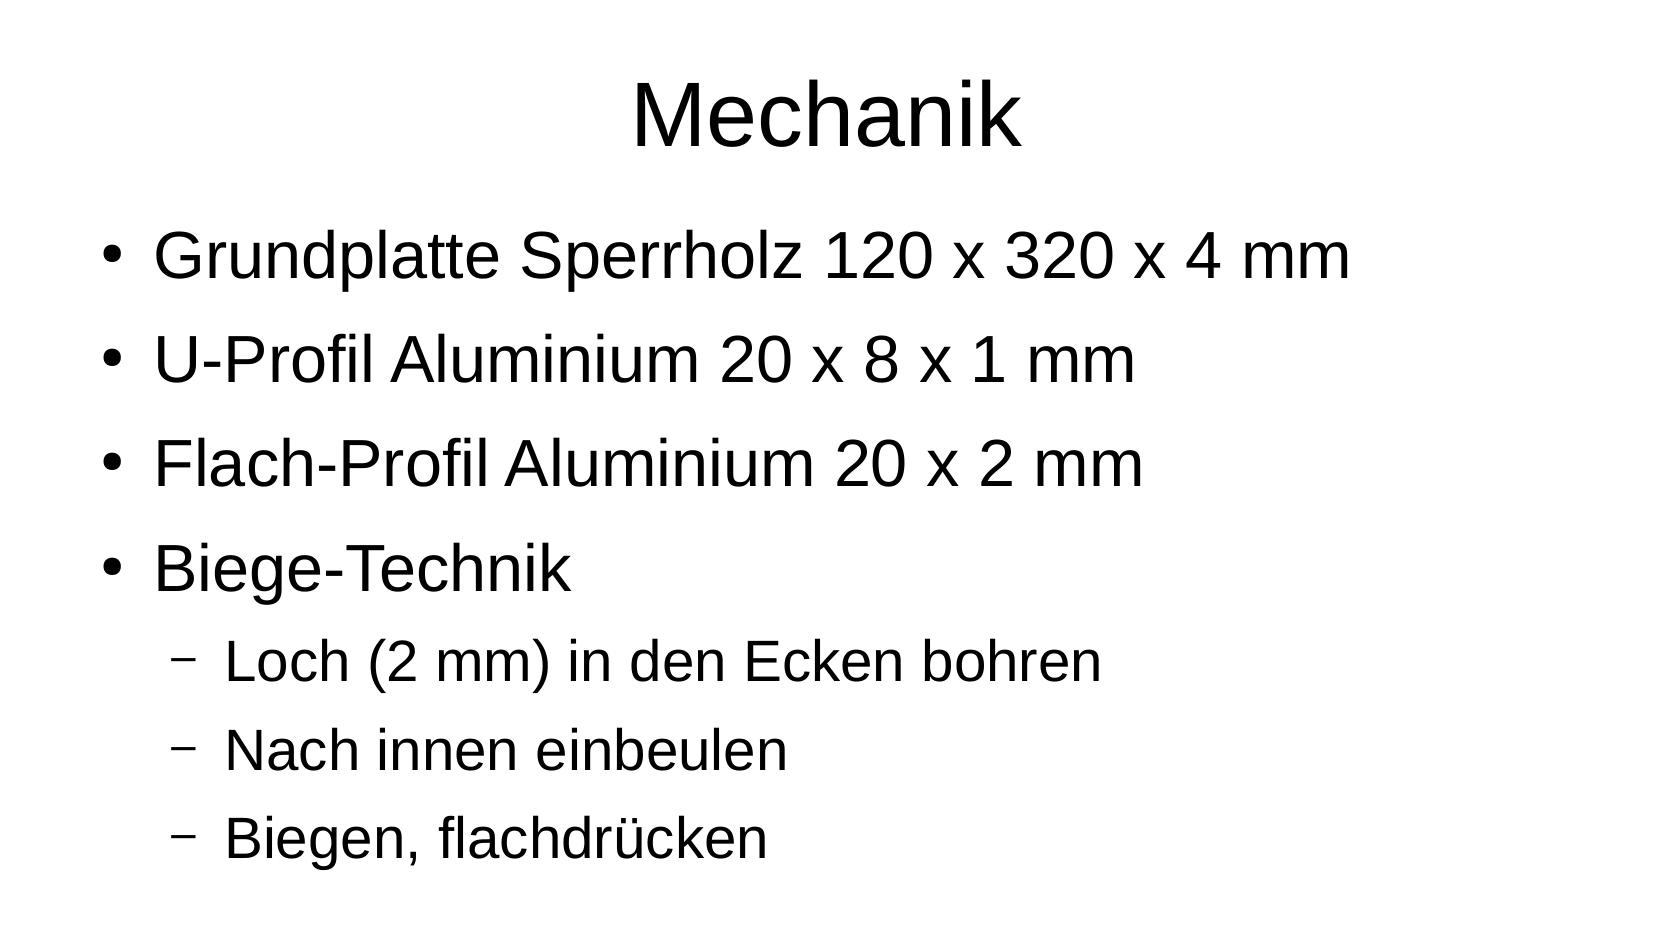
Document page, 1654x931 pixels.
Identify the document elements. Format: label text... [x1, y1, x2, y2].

list Grundplatte Sperrholz 120 x 320 x 4 mm U-Profil Aluminium 20 x 8 x 1 mm Flach-Profil Aluminium 20 x 2 mm Biege-Technik Loch (2 mm) in den Ecken bohren Nach innen einbeulen Biegen, flachdrücken [82, 217, 1571, 922]
title Mechanik [82, 37, 1571, 193]
